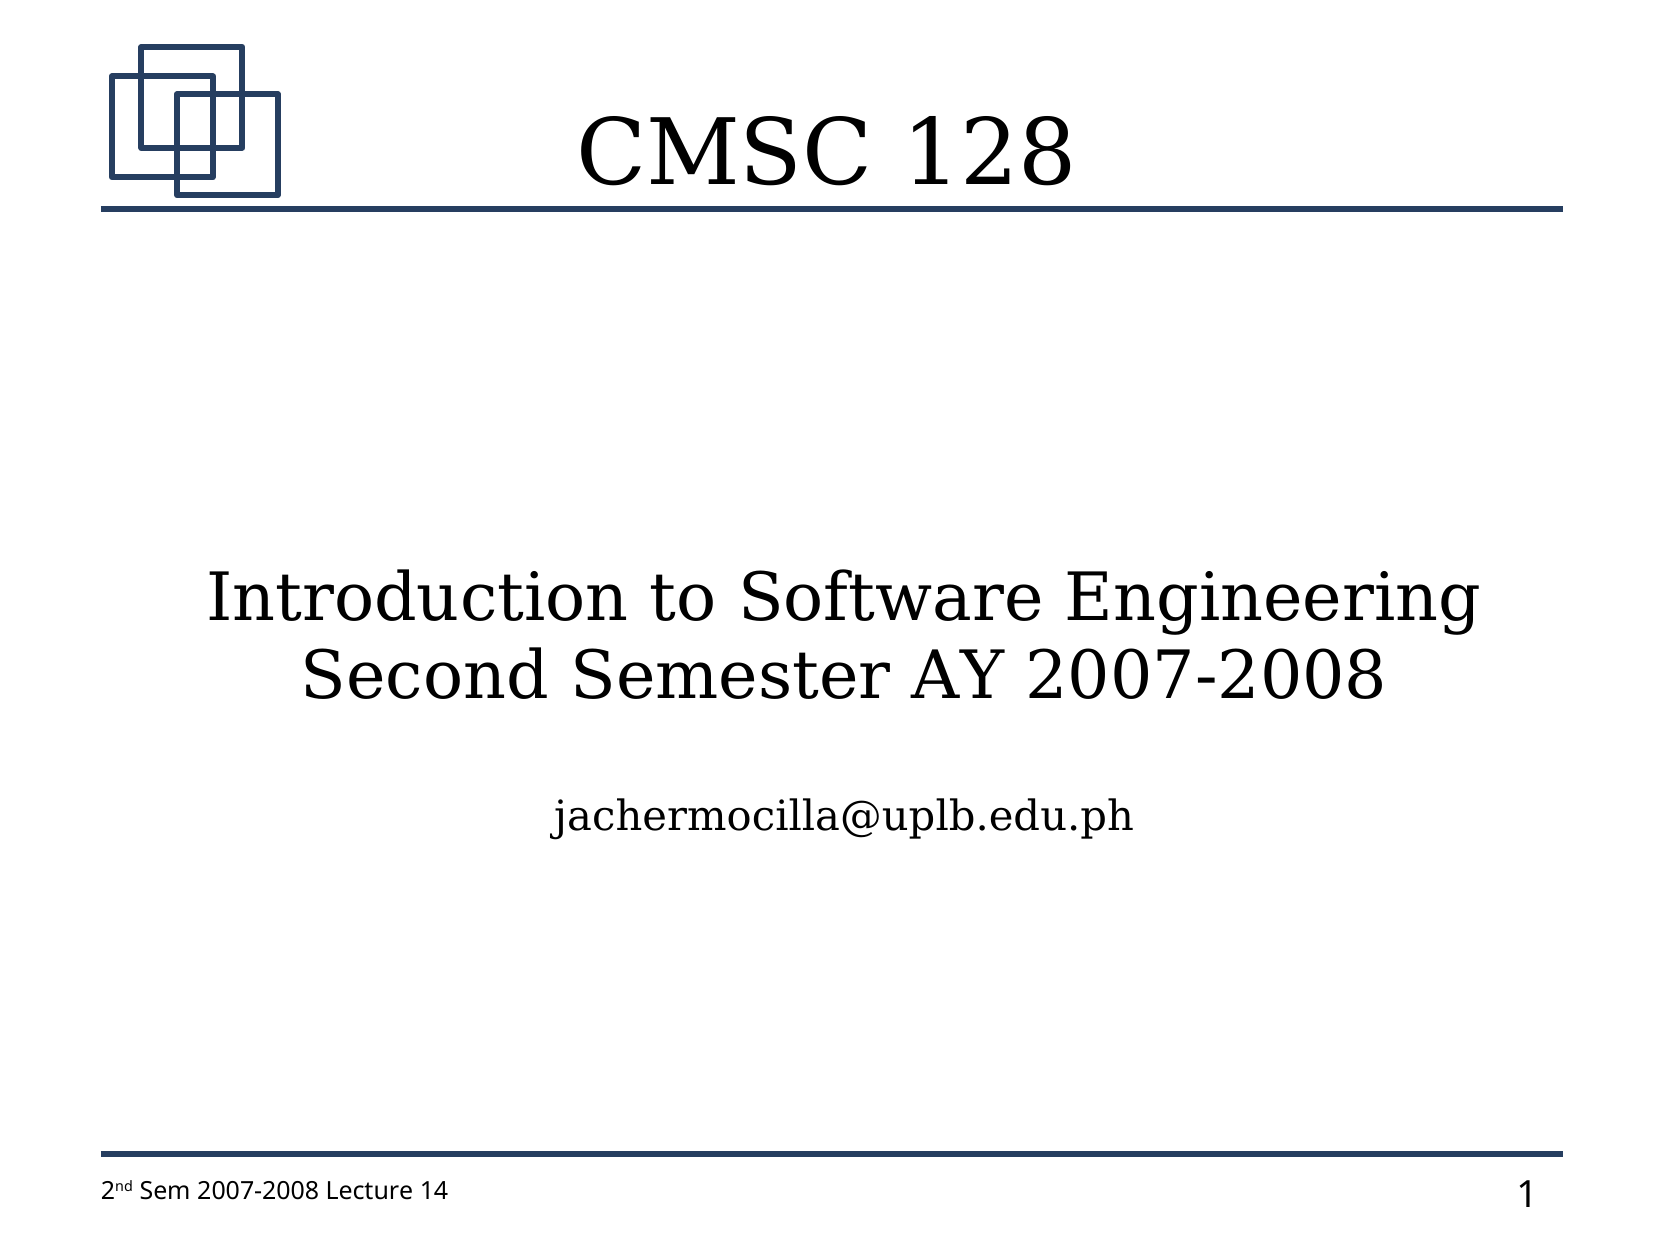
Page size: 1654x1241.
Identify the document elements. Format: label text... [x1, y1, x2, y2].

title CMSC 128 [82, 49, 1571, 257]
subtitle Introduction to Software Engineering Second Semester AY 2007-2008 jachermocilla@uplb.edu.ph [82, 290, 1571, 1109]
